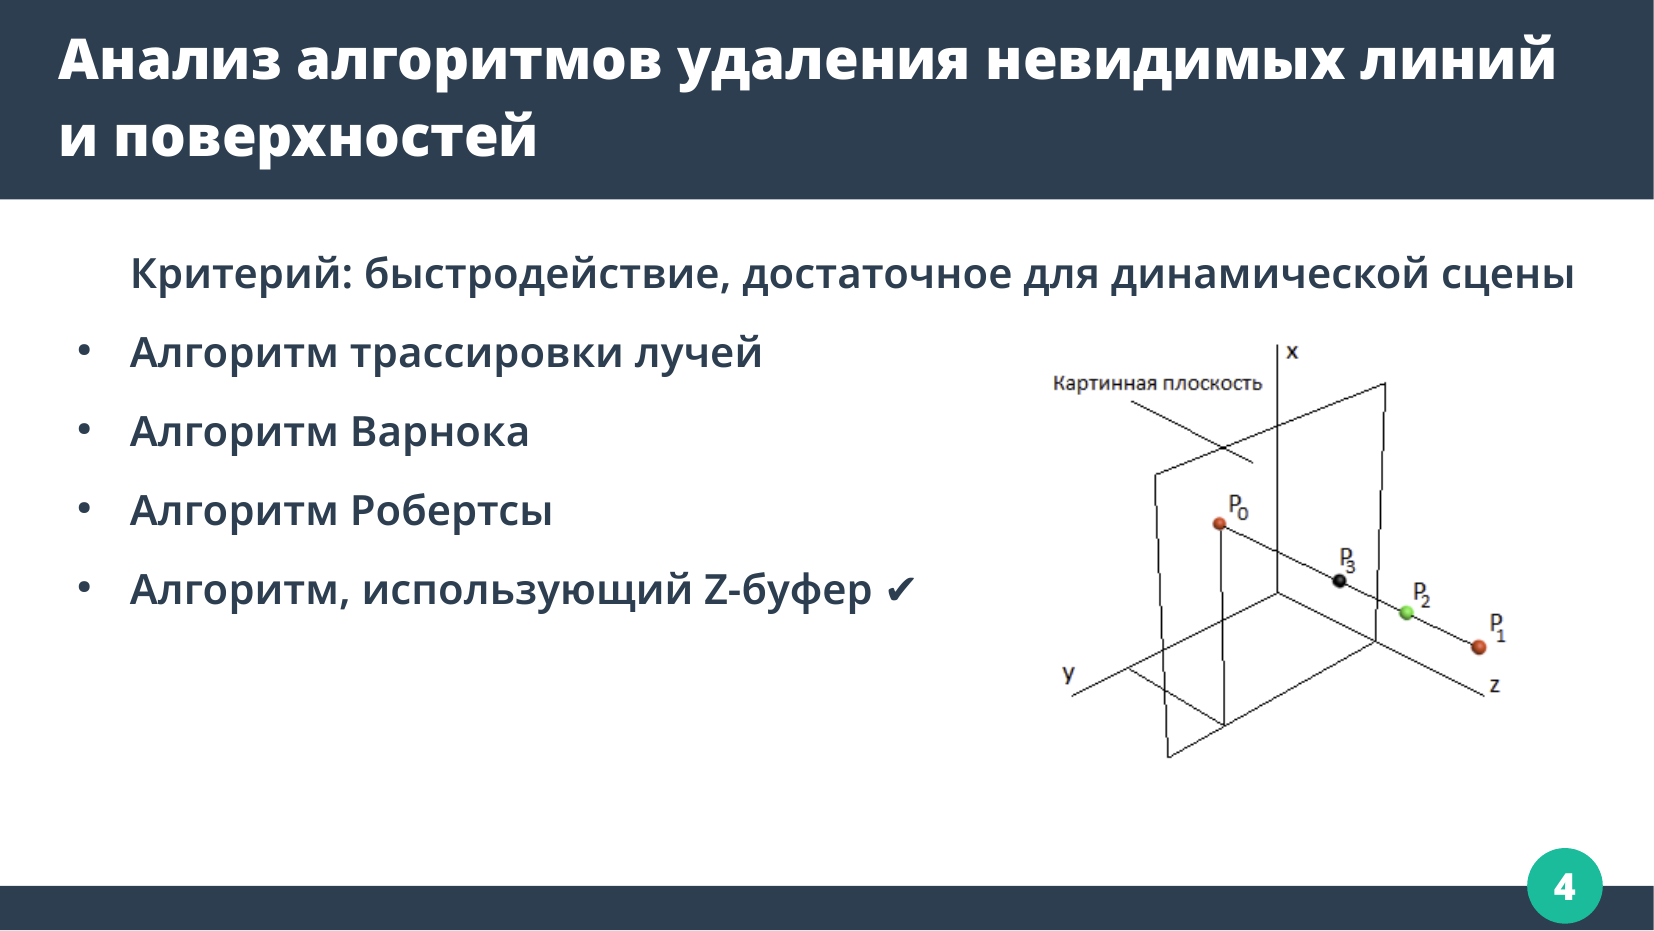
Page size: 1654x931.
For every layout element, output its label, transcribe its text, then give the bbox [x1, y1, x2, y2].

list Критерий: быстродействие, достаточное для динамической сцены Алгоритм трассировки лучей Алгоритм Варнока Алгоритм Робертсы Алгоритм, использующий Z-буфер ✔ [59, 243, 1595, 864]
picture [1050, 337, 1527, 766]
title Анализ алгоритмов удаления невидимых линий и поверхностей [59, 37, 1595, 155]
